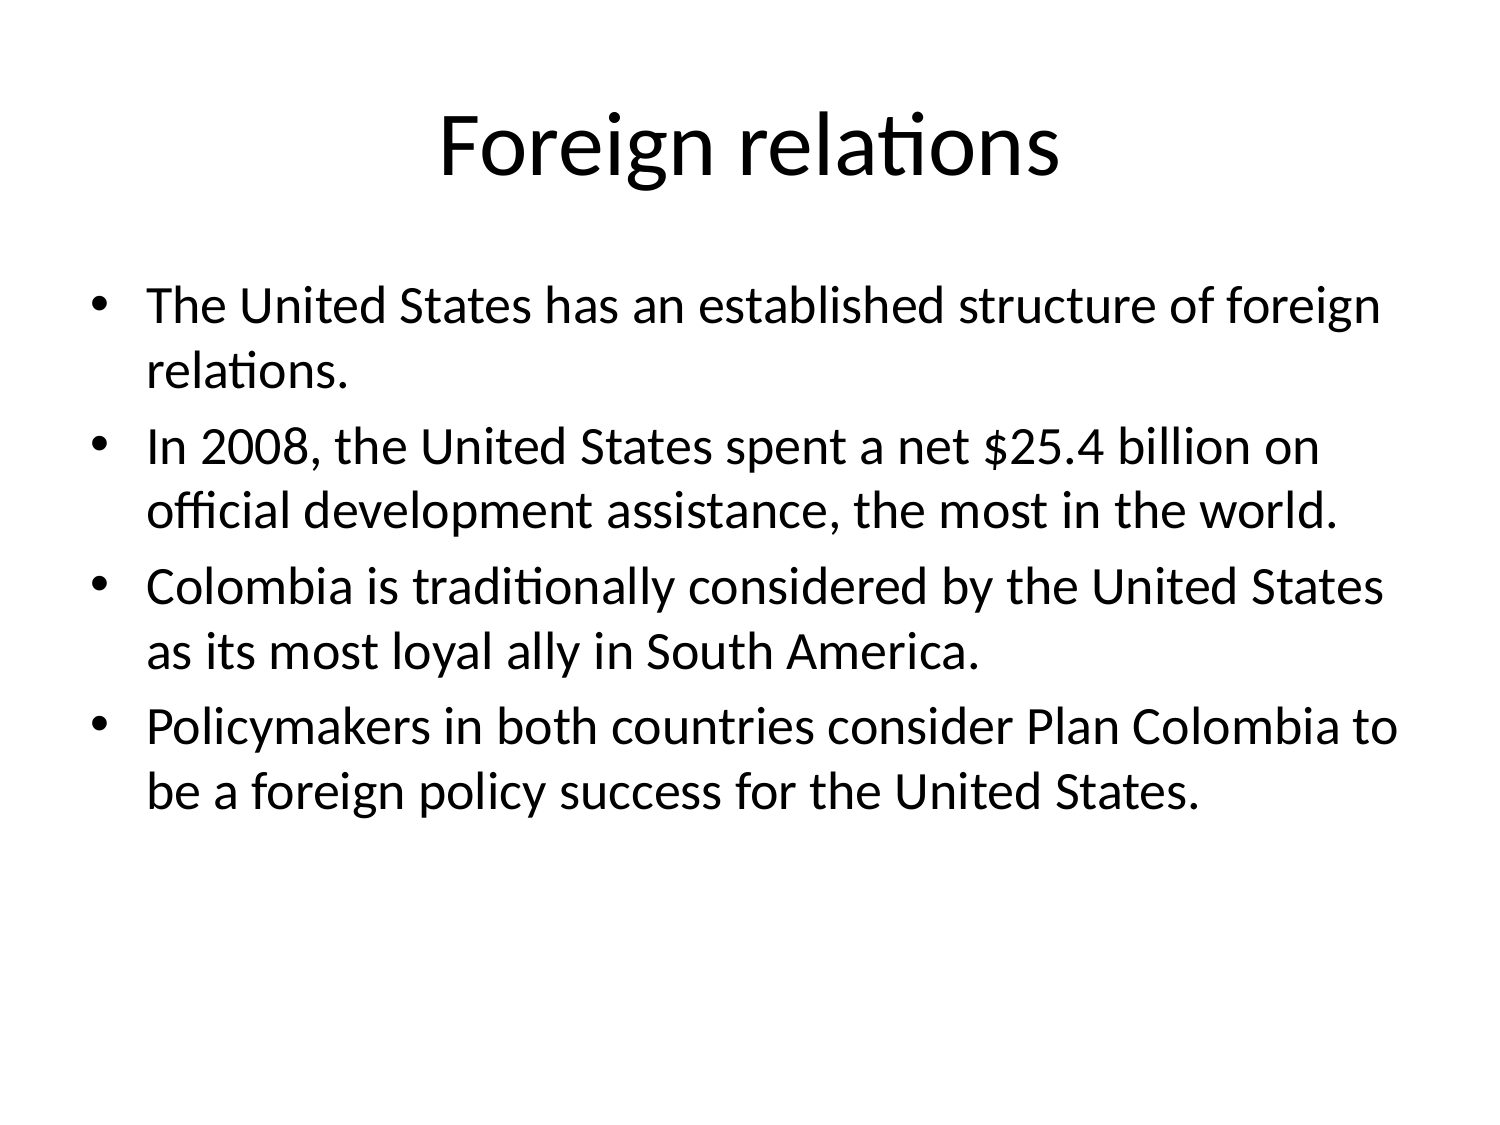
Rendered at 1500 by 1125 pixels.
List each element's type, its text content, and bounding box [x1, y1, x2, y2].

list The United States has an established structure of foreign relations. In 2008, the United States spent a net $25.4 billion on official development assistance, the most in the world. Colombia is traditionally considered by the United States as its most loyal ally in South America. Policymakers in both countries consider Plan Colombia to be a foreign policy success for the United States. [75, 262, 1425, 1005]
title Foreign relations [75, 45, 1425, 233]
